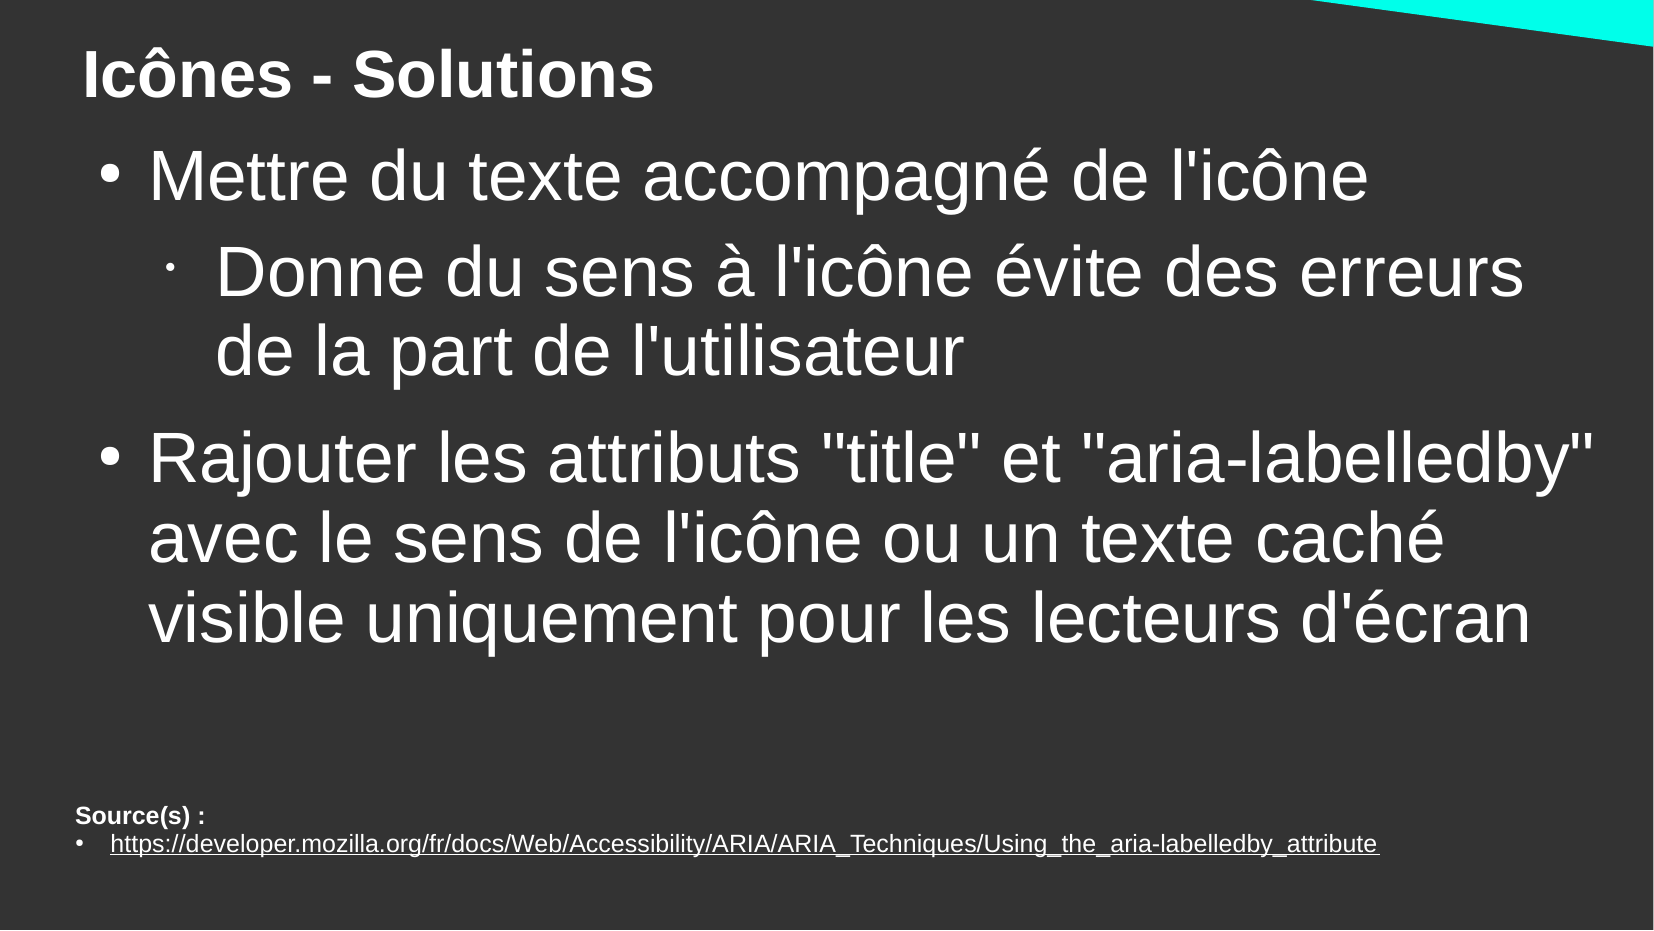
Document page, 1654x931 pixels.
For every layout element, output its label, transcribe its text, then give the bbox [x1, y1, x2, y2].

text_box [1311, 0, 1654, 47]
title Icônes - Solutions [82, 37, 1571, 114]
text_box Source(s) : https://developer.mozilla.org/fr/docs/Web/Accessibility/ARIA/ARIA_Techniques/Using_the_aria-labelledby_attribute [60, 794, 1546, 931]
list Mettre du texte accompagné de l'icône Donne du sens à l'icône évite des erreurs de la part de l'utilisateur Rajouter les attributs "title" et "aria-labelledby" avec le sens de l'icône ou un texte caché visible uniquement pour les lecteurs d'écran [80, 135, 1620, 709]
